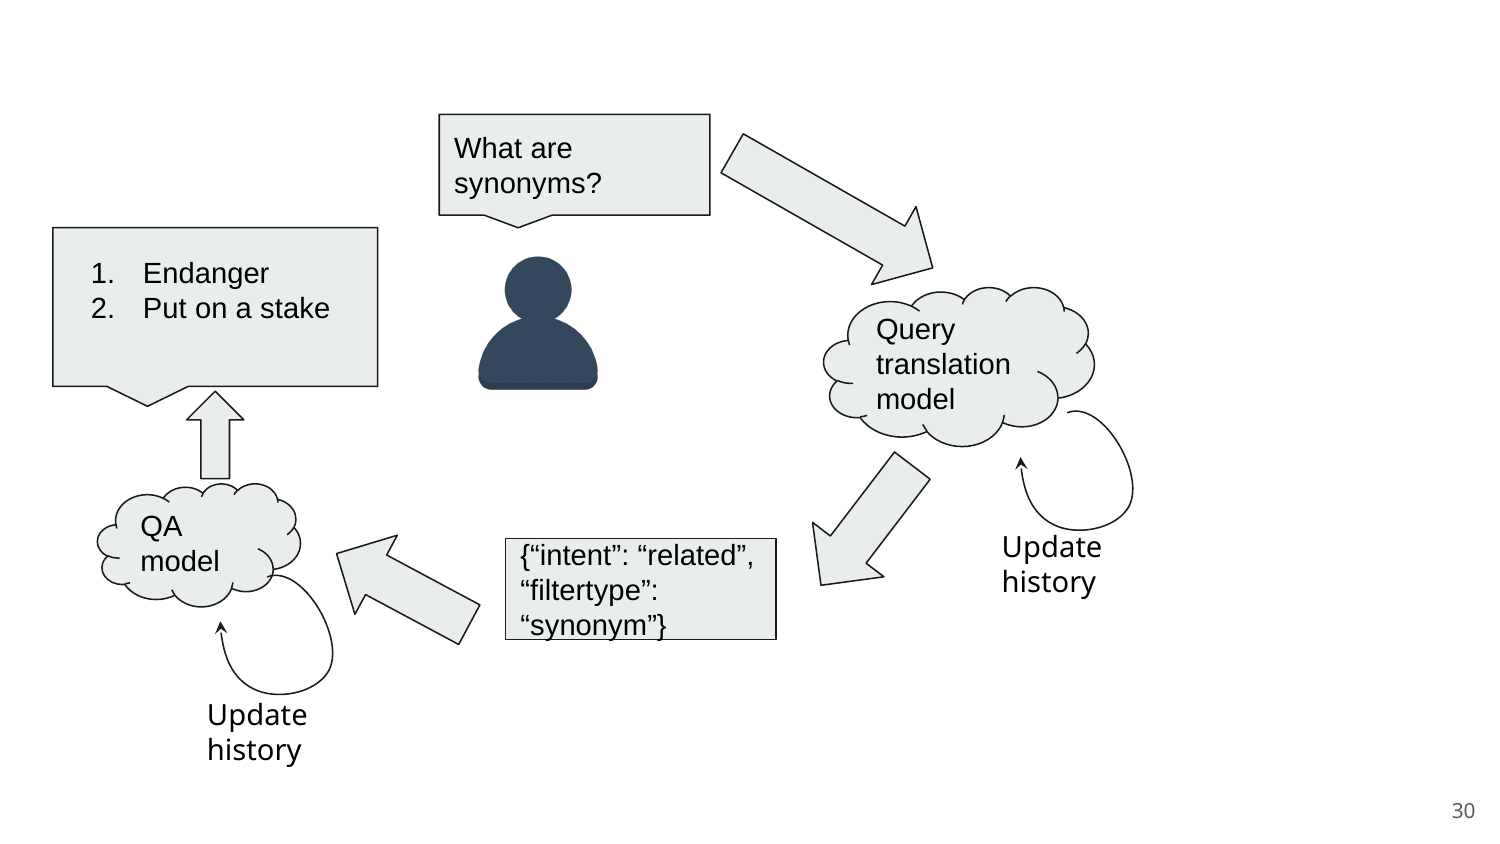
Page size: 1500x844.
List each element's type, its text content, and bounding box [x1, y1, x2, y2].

text_box QA model [97, 483, 301, 607]
text_box Endanger Put on a stake [52, 227, 378, 407]
text_box Update history [986, 513, 1157, 601]
text_box Update history [191, 681, 362, 769]
text_box [336, 535, 480, 645]
text_box [186, 391, 244, 479]
text_box [721, 133, 933, 285]
text_box [812, 452, 931, 586]
text_box Query translation model [823, 287, 1095, 447]
text_box {“intent”: “related”, “filtertype”: “synonym”} [505, 538, 776, 640]
slide_number <number> [1400, 779, 1491, 844]
text_box What are synonyms? [439, 114, 710, 228]
picture [458, 243, 618, 403]
